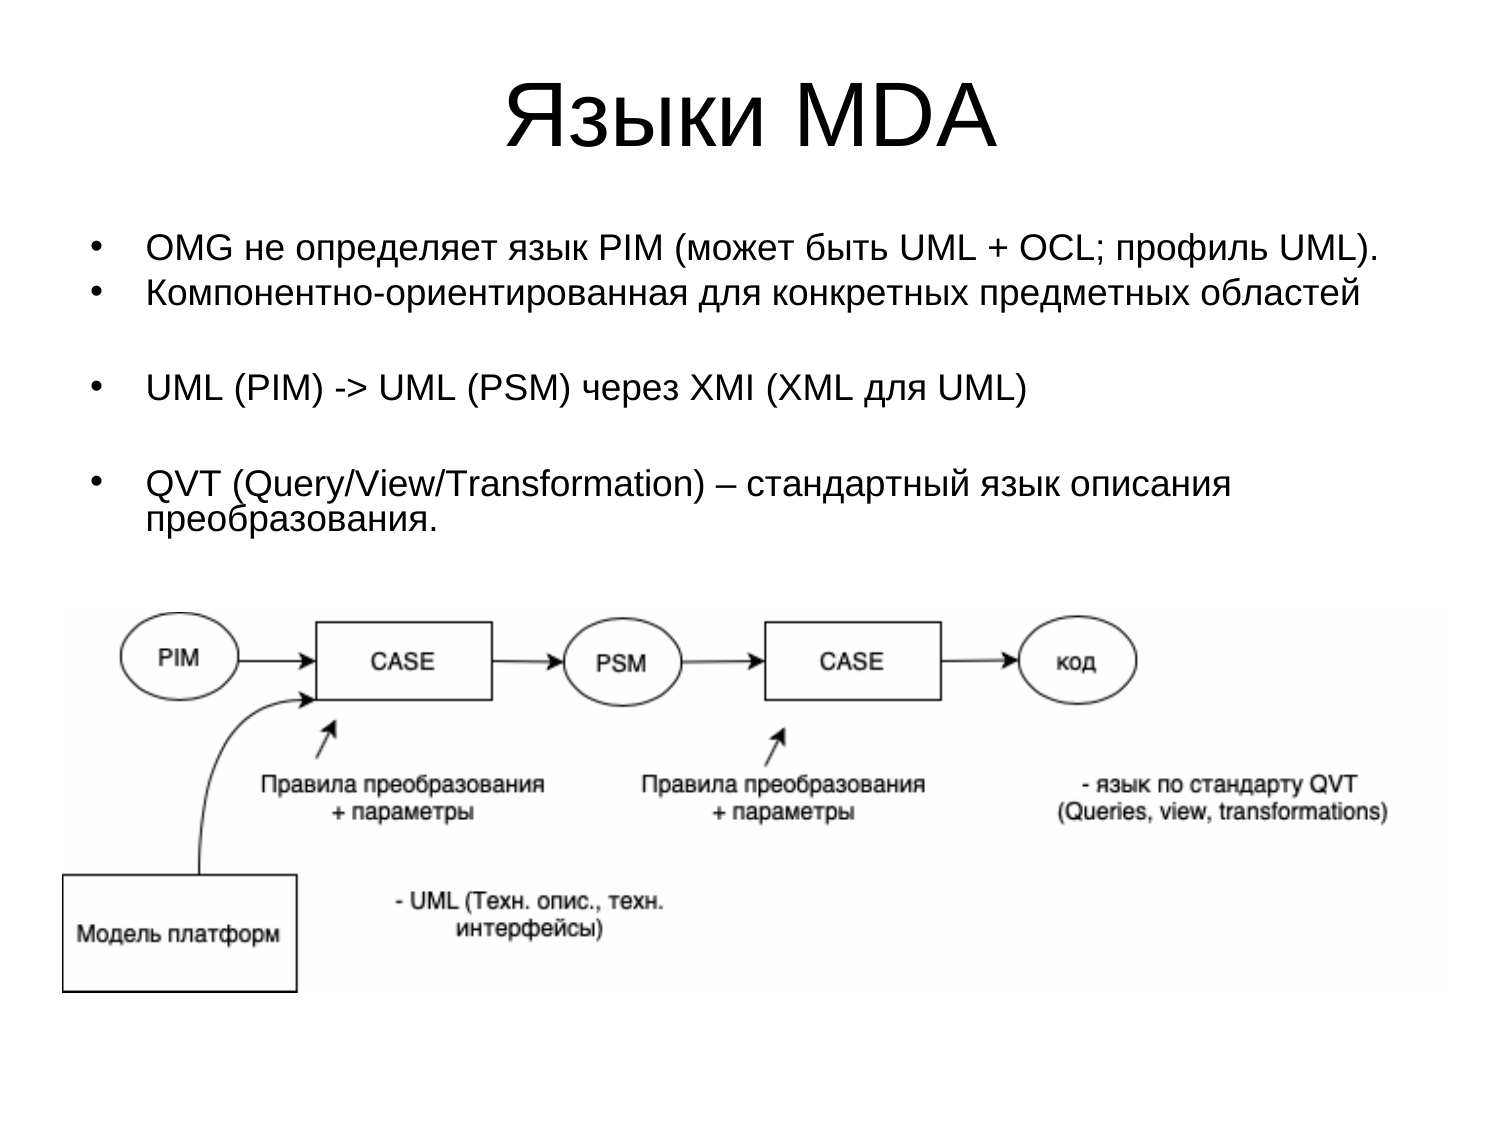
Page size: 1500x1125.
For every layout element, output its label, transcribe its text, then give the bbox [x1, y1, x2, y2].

picture [62, 612, 1450, 993]
list OMG не определяет язык PIM (может быть UML + OCL; профиль UML). Компонентно-ориентированная для конкретных предметных областей UML (PIM) -> UML (PSM) через XMI (XML для UML) QVT (Query/View/Transformation) – стандартный язык описания преобразования. [75, 224, 1426, 550]
title Языки MDA [75, 45, 1426, 175]
